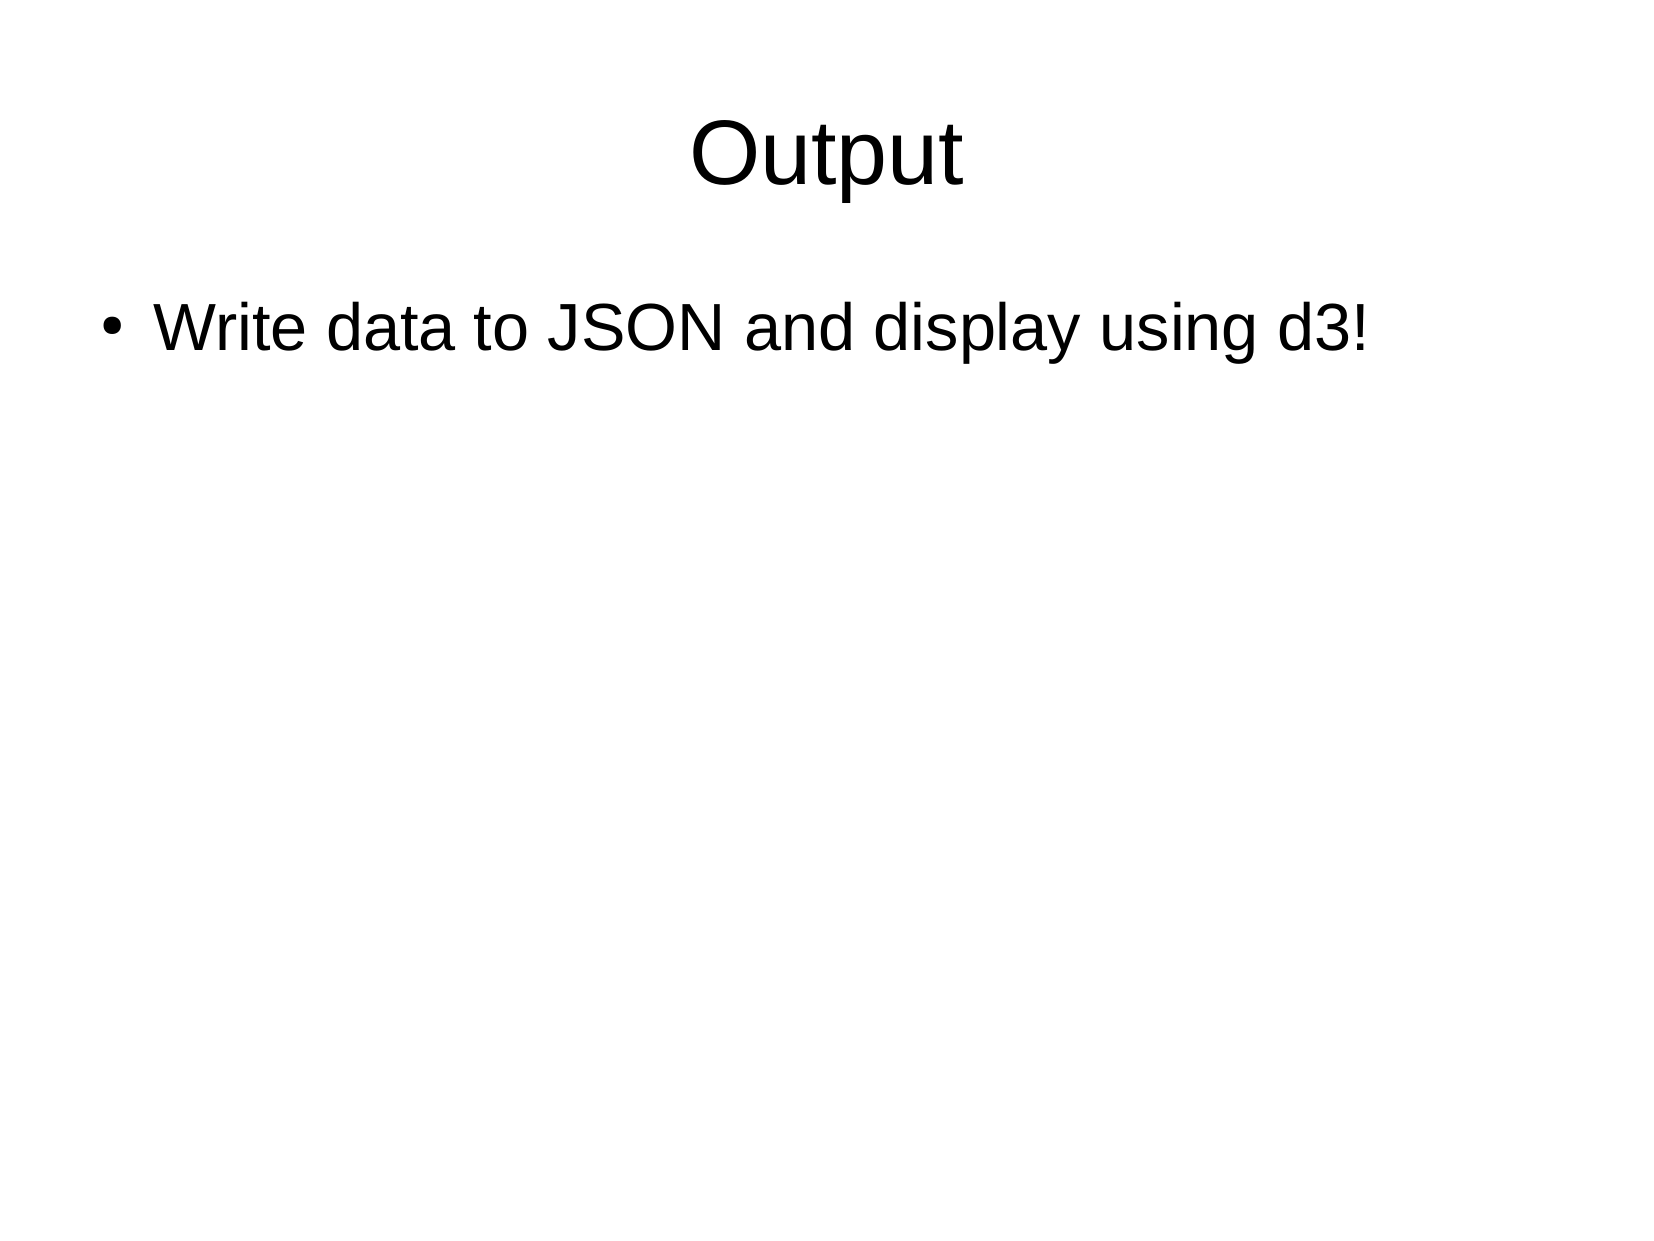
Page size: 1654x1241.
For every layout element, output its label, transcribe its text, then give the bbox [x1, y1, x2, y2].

title Output [82, 49, 1571, 257]
list Write data to JSON and display using d3! [82, 290, 1571, 1010]
